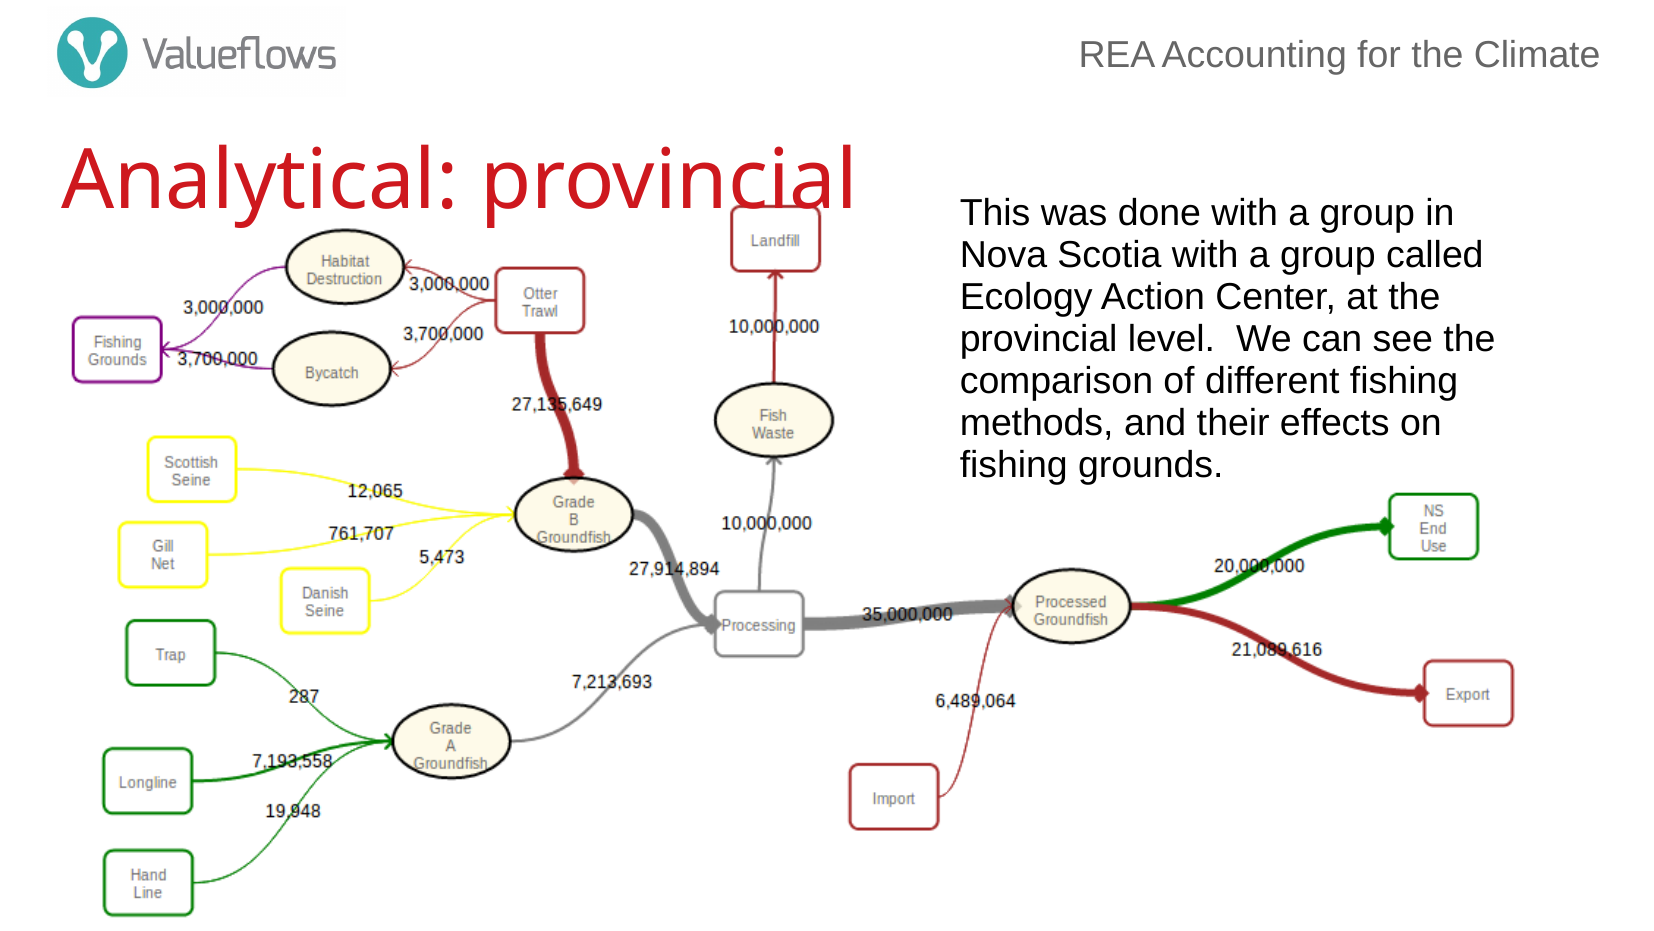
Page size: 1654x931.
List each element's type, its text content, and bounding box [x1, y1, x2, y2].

text_box This was done with a group in Nova Scotia with a group called Ecology Action Center, at the provincial level. We can see the comparison of different fishing methods, and their effects on fishing grounds. [945, 184, 1561, 533]
picture [47, 6, 346, 97]
text_box Analytical: provincial [46, 111, 977, 210]
text_box REA Accounting for the Climate [1063, 26, 1630, 84]
picture [53, 210, 1531, 931]
